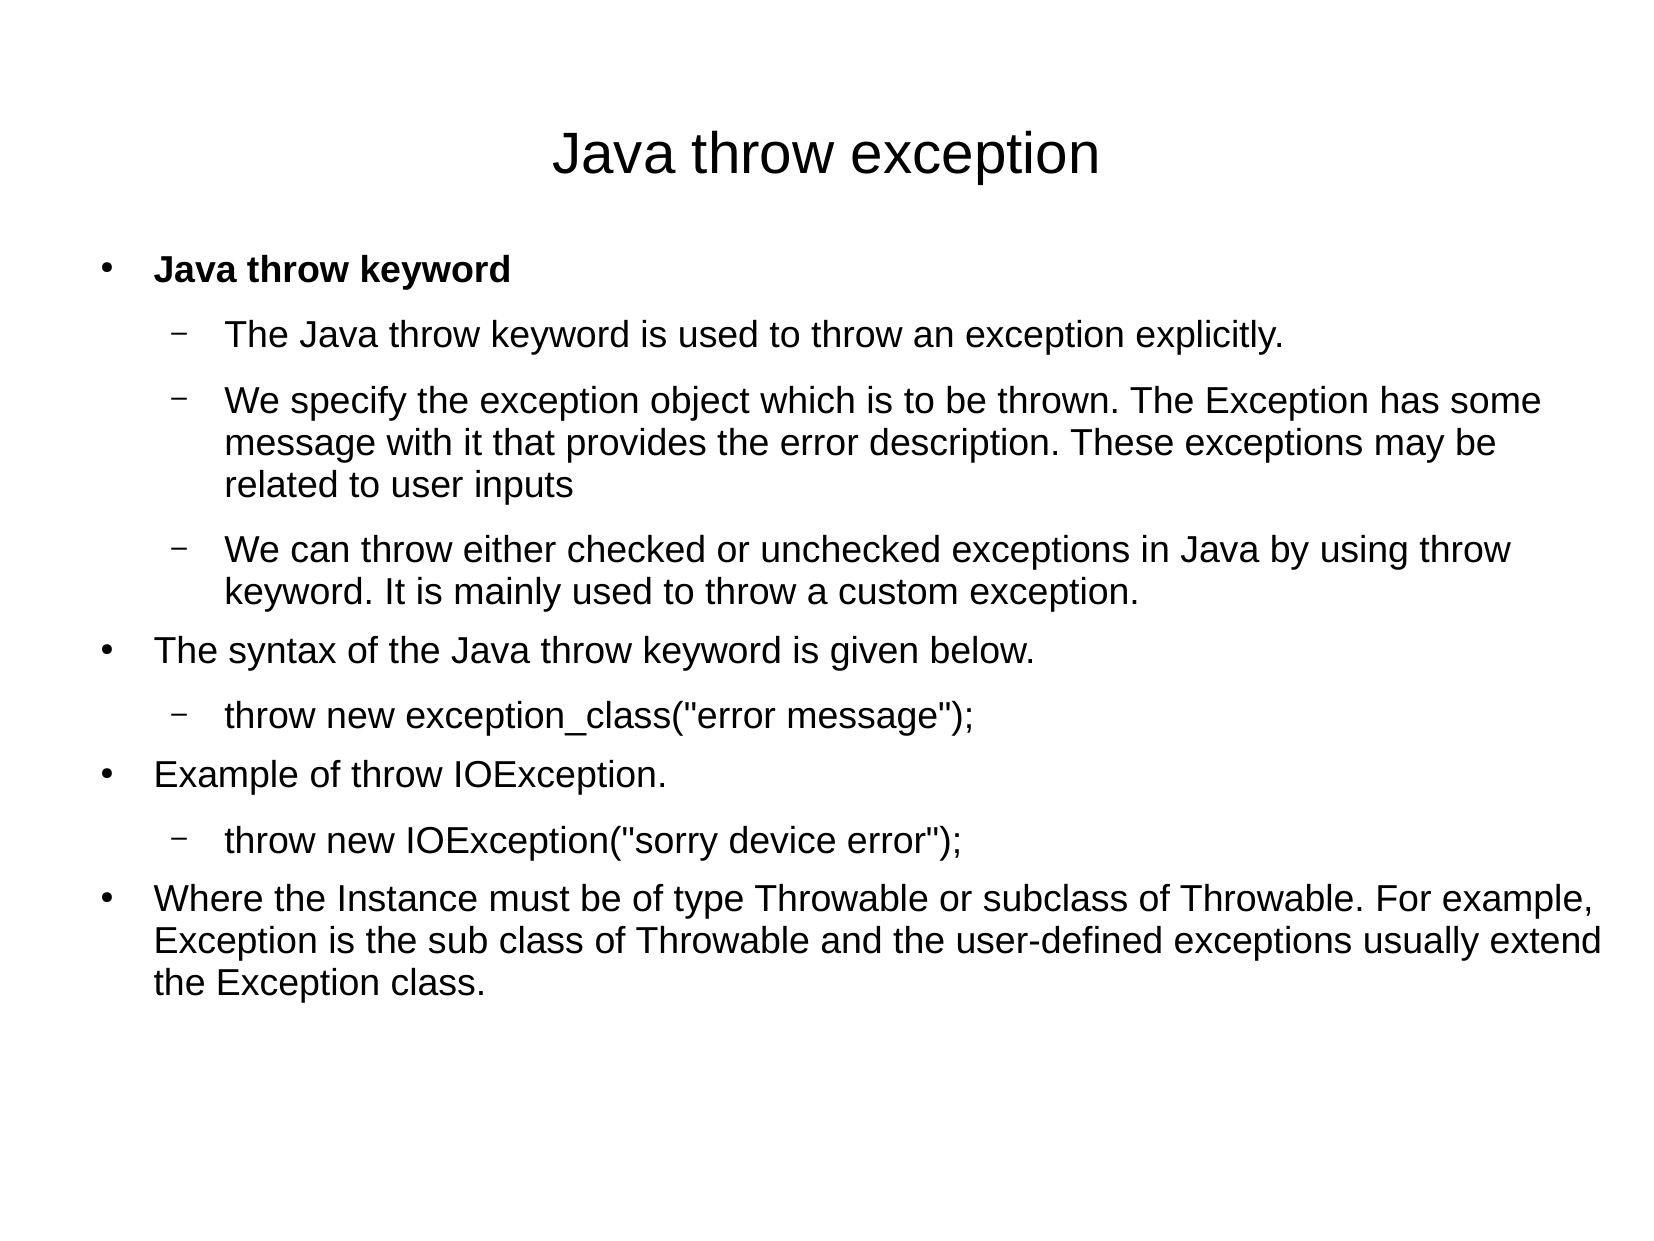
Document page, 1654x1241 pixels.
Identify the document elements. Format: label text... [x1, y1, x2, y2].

title Java throw exception [82, 49, 1571, 248]
list Java throw keyword The Java throw keyword is used to throw an exception explicitly. We specify the exception object which is to be thrown. The Exception has some message with it that provides the error description. These exceptions may be related to user inputs We can throw either checked or unchecked exceptions in Java by using throw keyword. It is mainly used to throw a custom exception. The syntax of the Java throw keyword is given below. throw new exception_class("error message"); Example of throw IOException. throw new IOException("sorry device error"); Where the Instance must be of type Throwable or subclass of Throwable. For example, Exception is the sub class of Throwable and the user-defined exceptions usually extend the Exception class. [82, 248, 1619, 1104]
